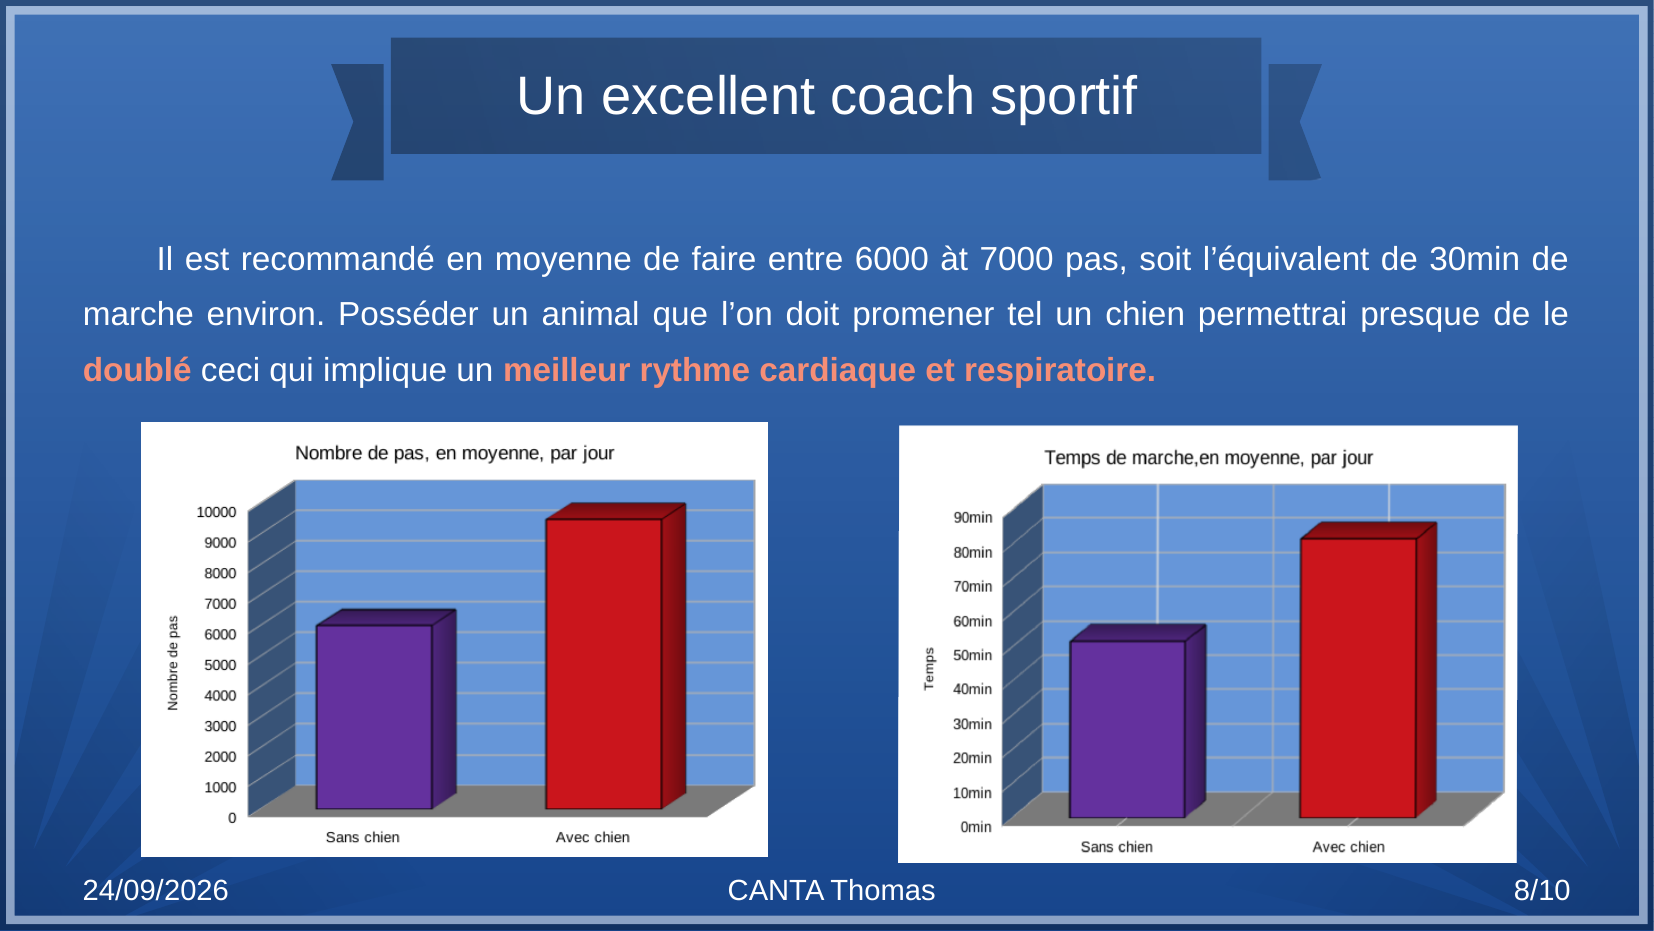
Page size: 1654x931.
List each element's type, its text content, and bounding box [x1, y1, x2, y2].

text_box Un excellent coach sportif [391, 37, 1264, 154]
picture [897, 425, 1518, 863]
picture [141, 422, 768, 857]
text_box Il est recommandé en moyenne de faire entre 6000 àt 7000 pas, soit l’équivalent de 30min de marche environ. Posséder un animal que l’on doit promener tel un chien permettrai presque de le doublé ceci qui implique un meilleur rythme cardiaque et respiratoire. [82, 221, 1572, 410]
